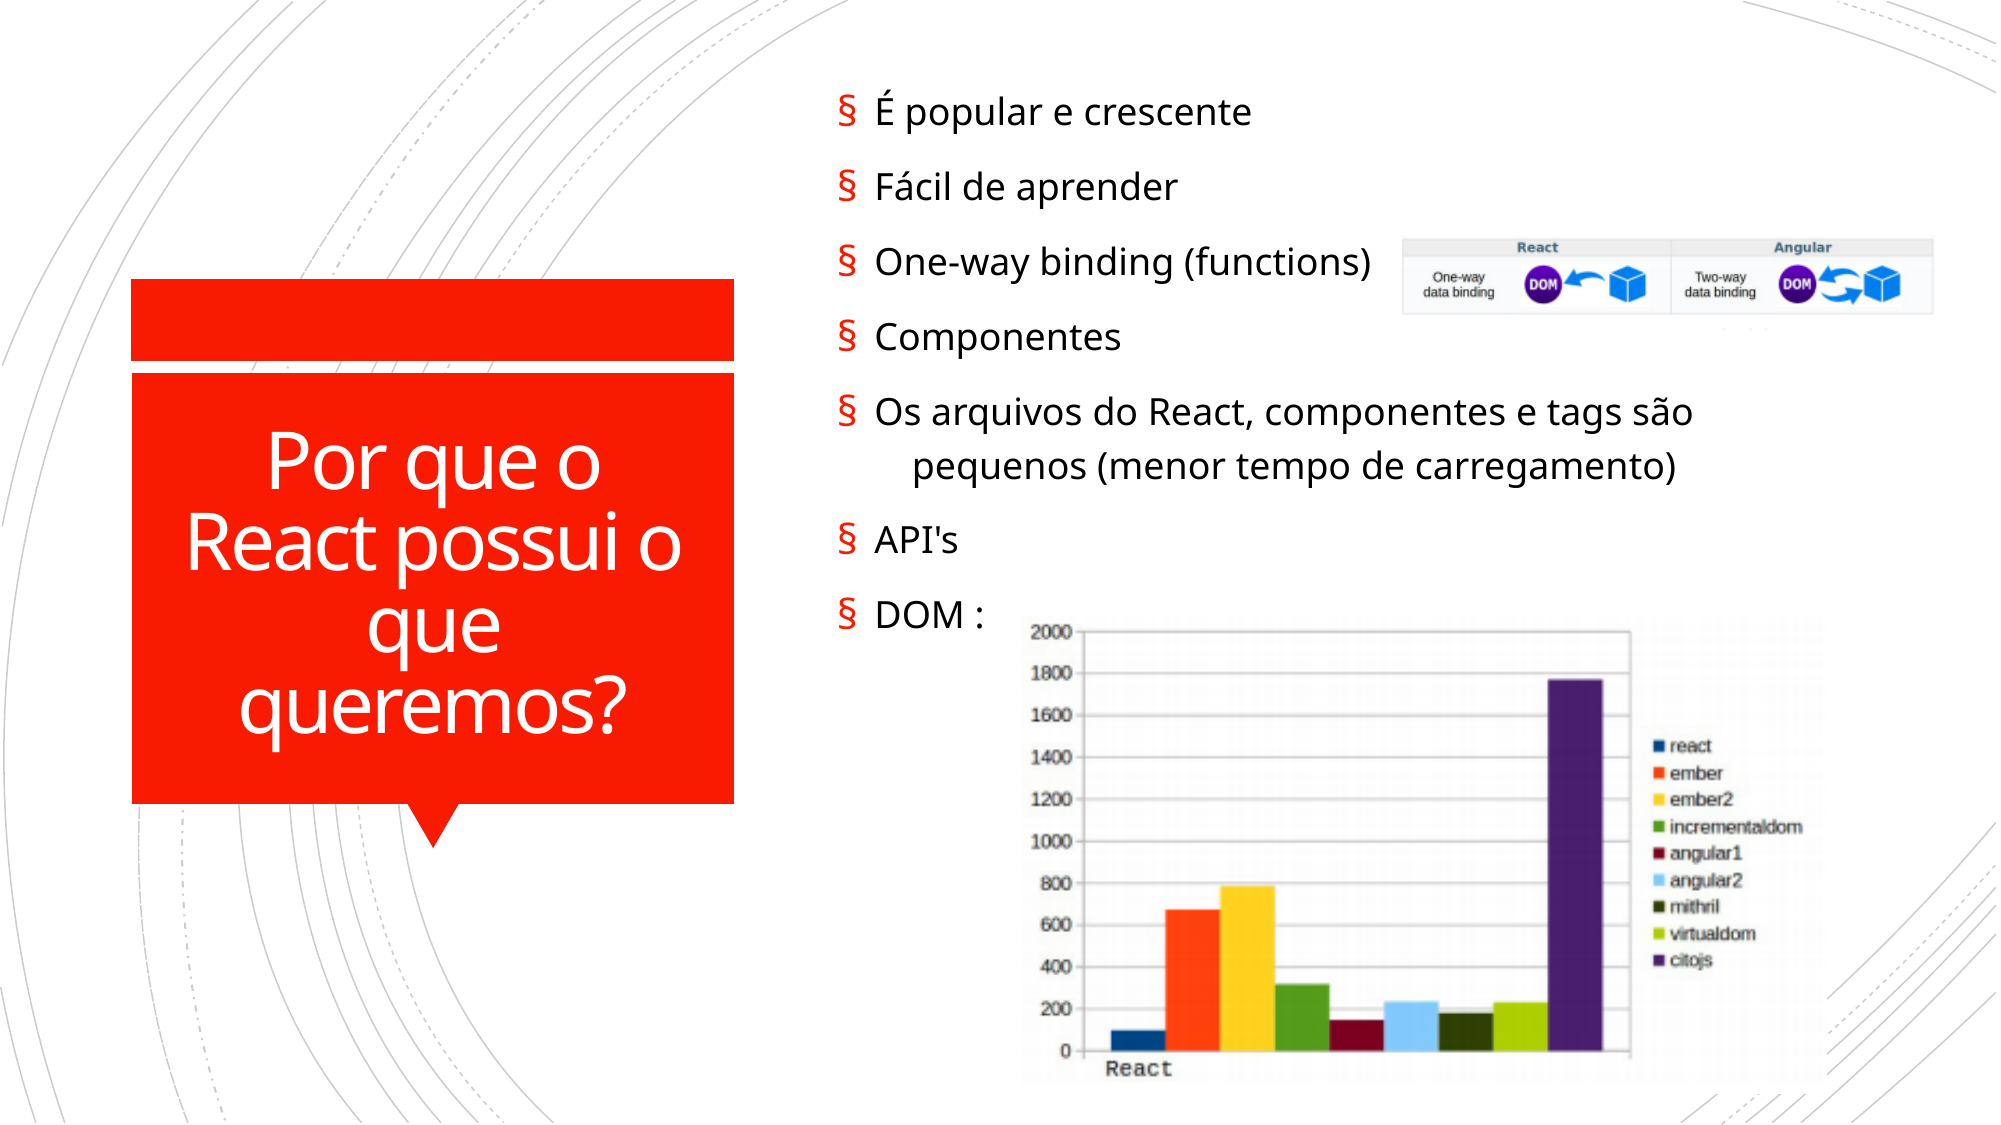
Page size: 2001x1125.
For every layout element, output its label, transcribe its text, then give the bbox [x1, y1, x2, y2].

title Por que o React possui o que queremos? [145, 385, 720, 789]
picture [1021, 612, 1827, 1094]
list É popular e crescente Fácil de aprender One-way binding (functions) Componentes Os arquivos do React, componentes e tags são pequenos (menor tempo de carregamento) API's DOM : [821, 0, 1853, 789]
picture [1394, 231, 1993, 330]
